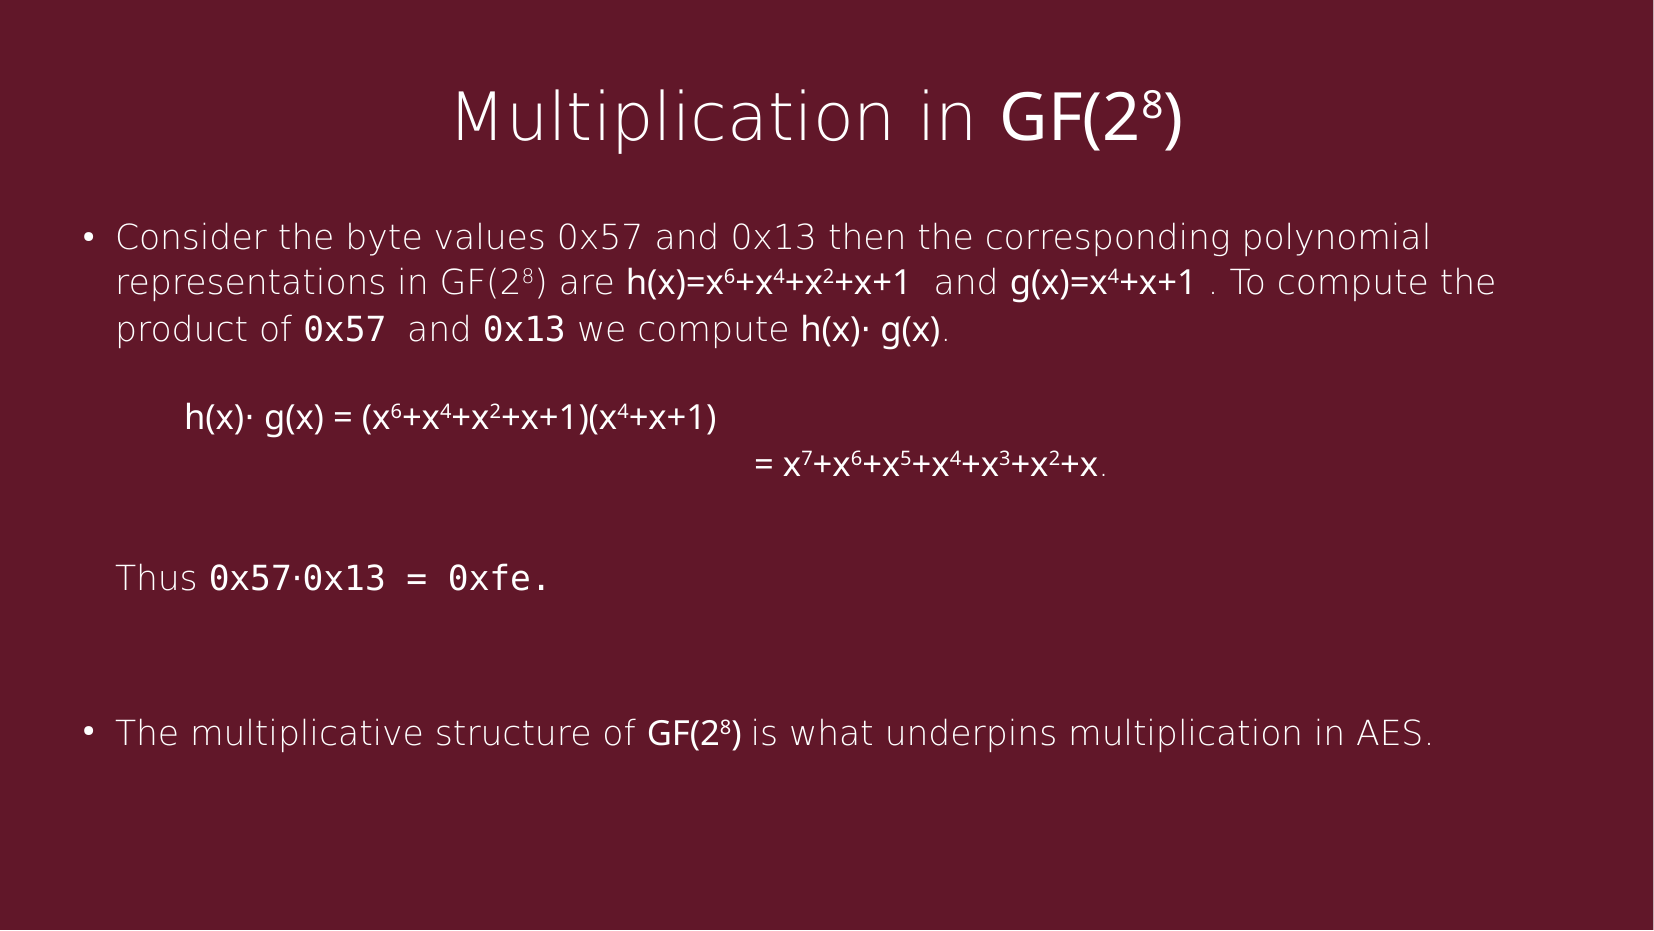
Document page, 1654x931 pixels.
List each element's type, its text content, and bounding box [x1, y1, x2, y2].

title Multiplication in GF(28) [82, 37, 1571, 193]
list Consider the byte values 0x57 and 0x13 then the corresponding polynomial representations in GF(28) are h(x)=x6+x4+x2+x+1 and g(x)=x4+x+1 . To compute the product of 0x57 and 0x13 we compute h(x)⋅ g(x). h(x)⋅ g(x) = (x6+x4+x2+x+1)(x4+x+1) = x7+x6+x5+x4+x3+x2+x. Thus 0x57⋅0x13 = 0xfe. The multiplicative structure of GF(28) is what underpins multiplication in AES. [82, 217, 1571, 758]
